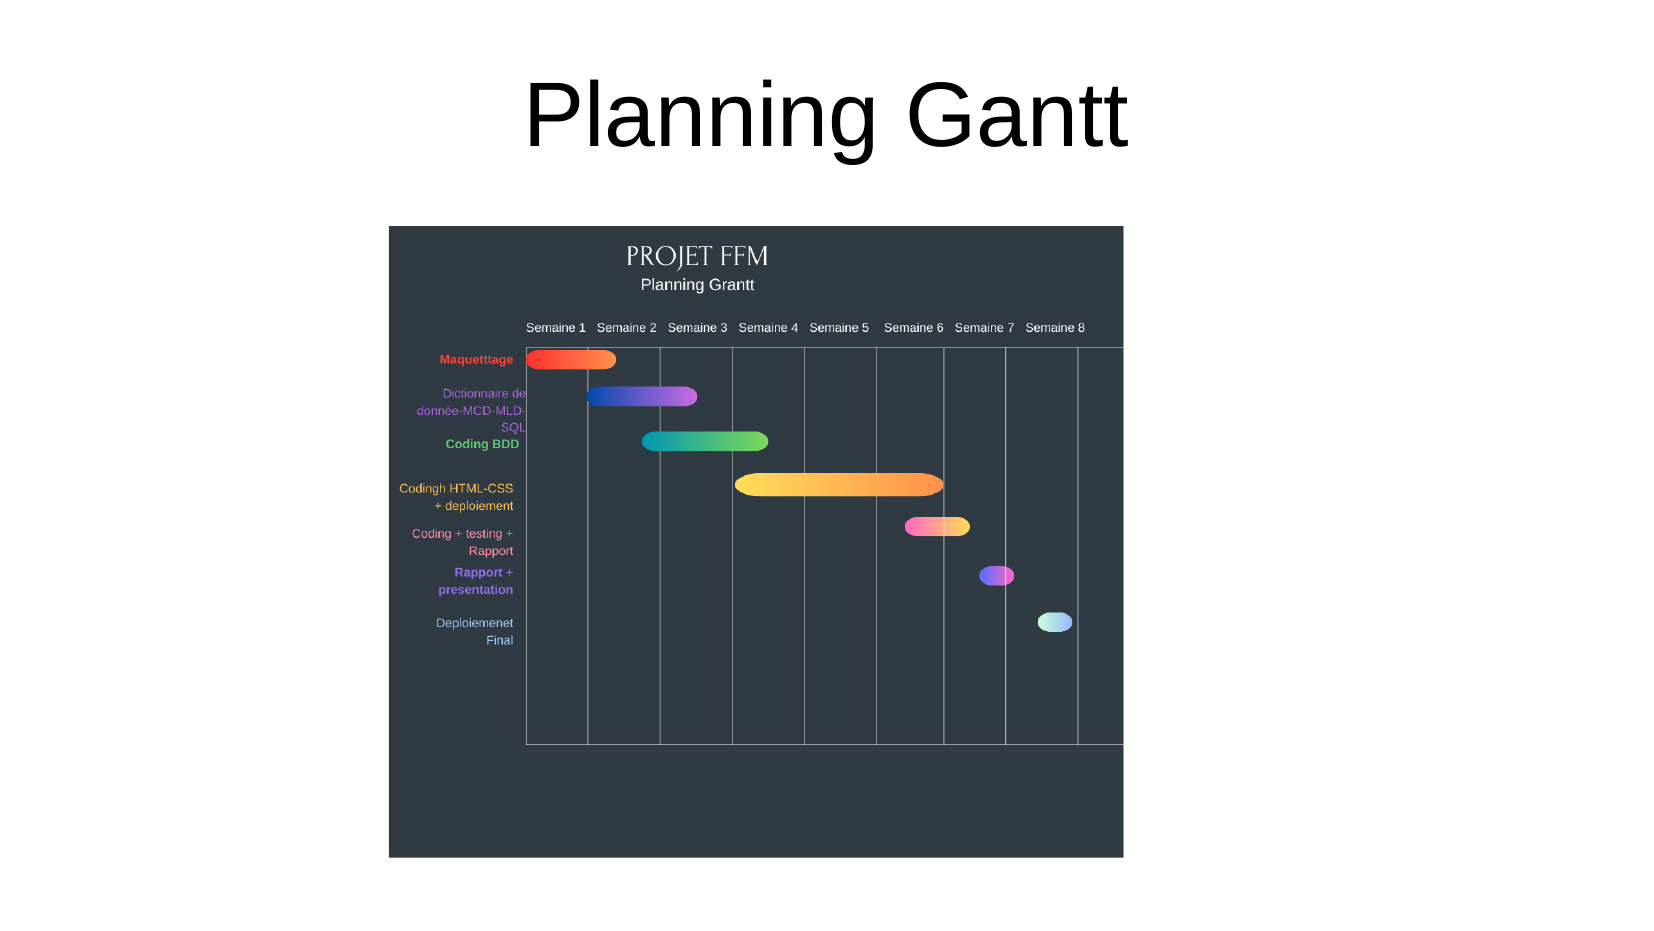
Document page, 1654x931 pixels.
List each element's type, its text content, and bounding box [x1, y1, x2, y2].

title Planning Gantt [82, 37, 1571, 193]
picture [177, 167, 1506, 916]
